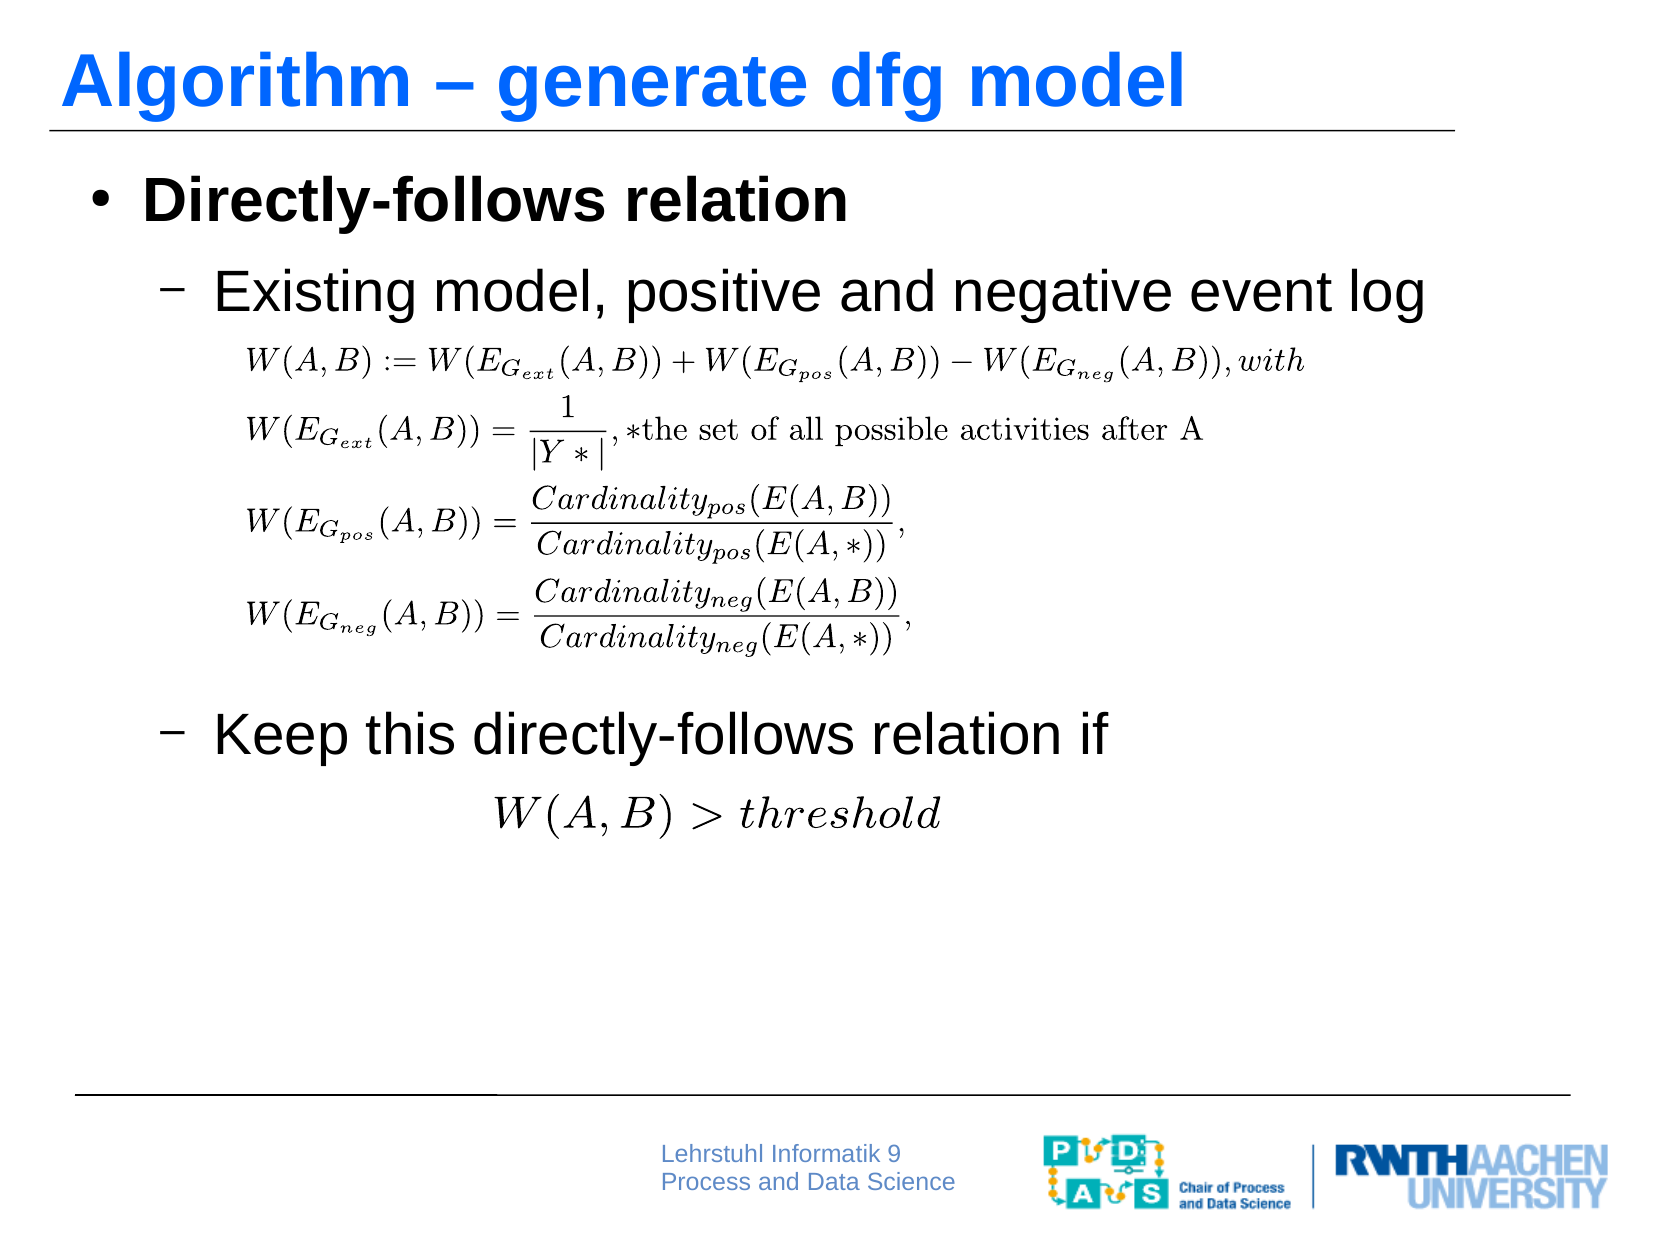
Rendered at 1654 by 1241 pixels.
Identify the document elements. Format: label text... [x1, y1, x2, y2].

title Algorithm – generate dfg model [60, 30, 1549, 131]
text_box [245, 345, 1306, 657]
text_box [491, 793, 941, 839]
list Directly-follows relation Existing model, positive and negative event log Keep this directly-follows relation if [71, 165, 1561, 1021]
picture [1005, 1090, 1647, 1241]
